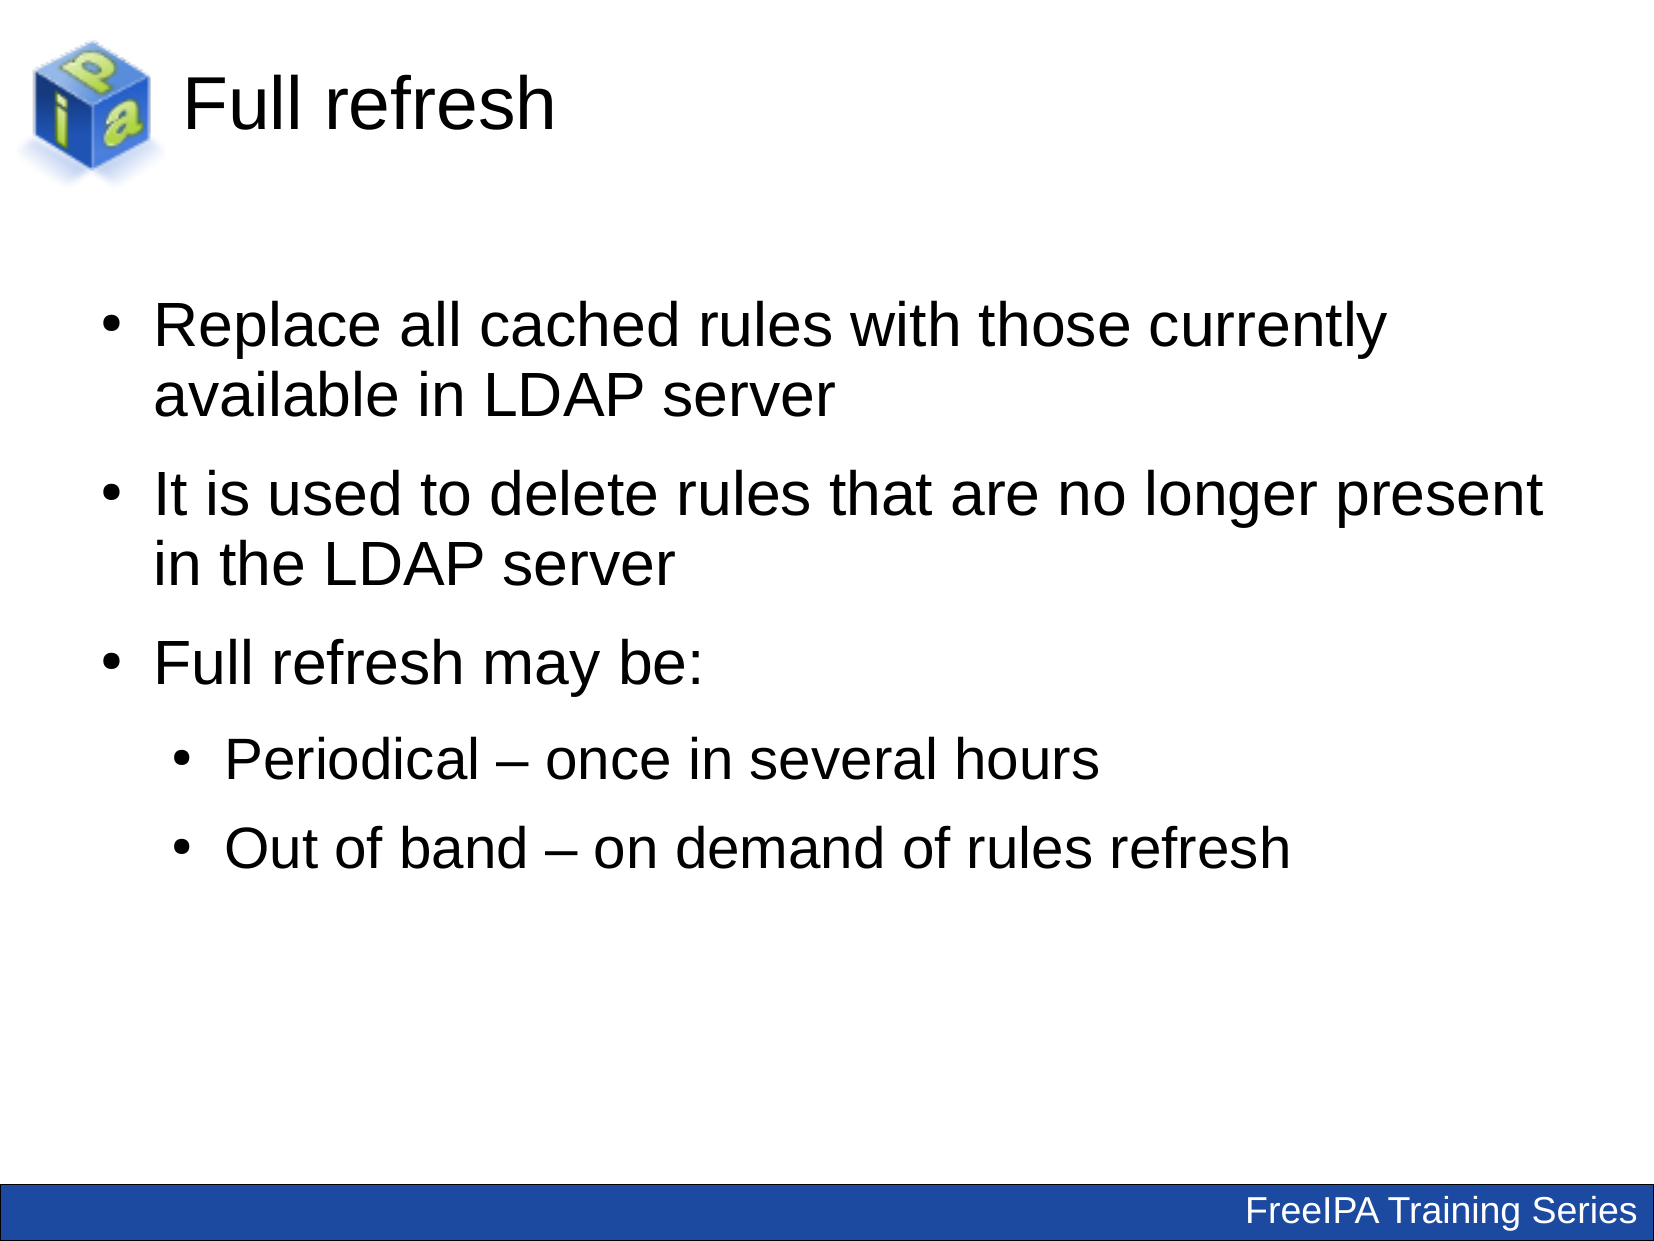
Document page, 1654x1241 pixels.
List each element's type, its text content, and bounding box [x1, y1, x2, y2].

list Replace all cached rules with those currently available in LDAP server It is used to delete rules that are no longer present in the LDAP server Full refresh may be: Periodical – once in several hours Out of band – on demand of rules refresh [82, 290, 1571, 1109]
picture [17, 34, 165, 193]
title Full refresh [182, 0, 1654, 208]
